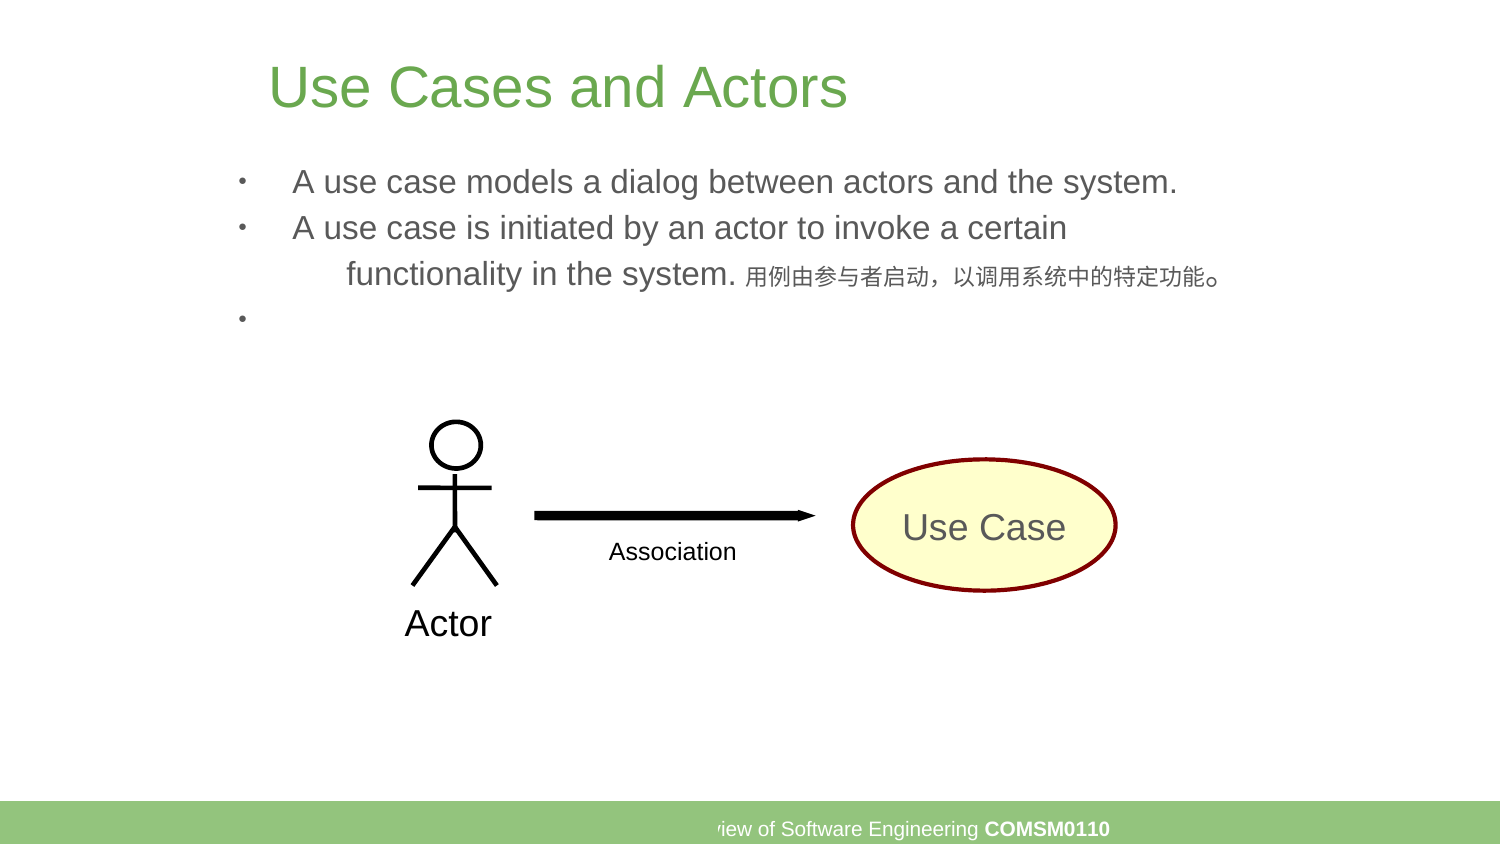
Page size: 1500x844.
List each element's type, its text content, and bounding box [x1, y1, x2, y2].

text_box Association [595, 528, 752, 573]
text_box [853, 459, 1116, 591]
text_box Use Case [891, 497, 1078, 553]
text_box Actor [393, 594, 504, 650]
list A use case models a dialog between actors and the system. A use case is initiated by an actor to invoke a certain functionality in the system.用例由参与者启动，以调用系统中的特定功能。 [181, 139, 1247, 401]
title Use Cases and Actors [253, 33, 1182, 104]
